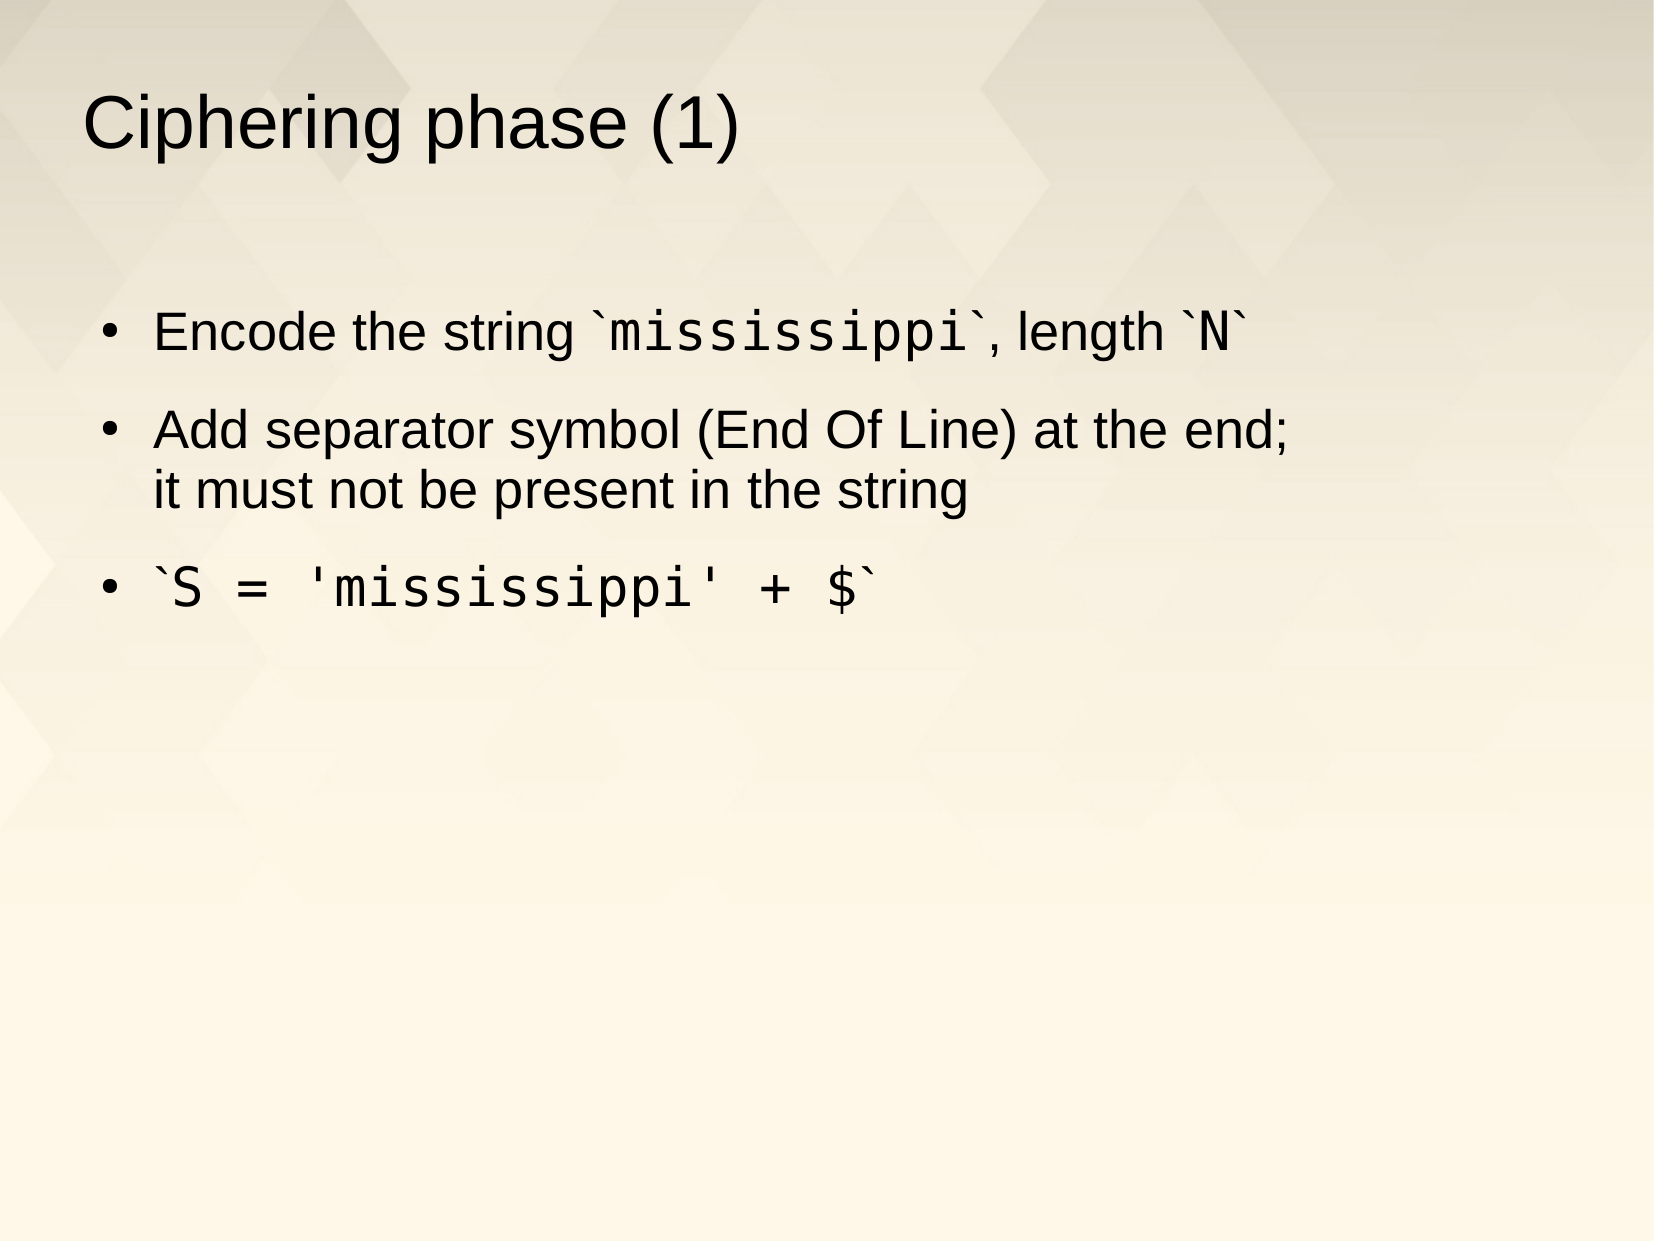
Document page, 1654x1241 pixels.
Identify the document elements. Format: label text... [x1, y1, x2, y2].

title Ciphering phase (1) [82, 49, 1571, 196]
list Encode the string `mississippi`, length `N` Add separator symbol (End Of Line) at the end; it must not be present in the string `S = 'mississippi' + $` [82, 300, 1571, 1070]
picture [0, 0, 1654, 1241]
